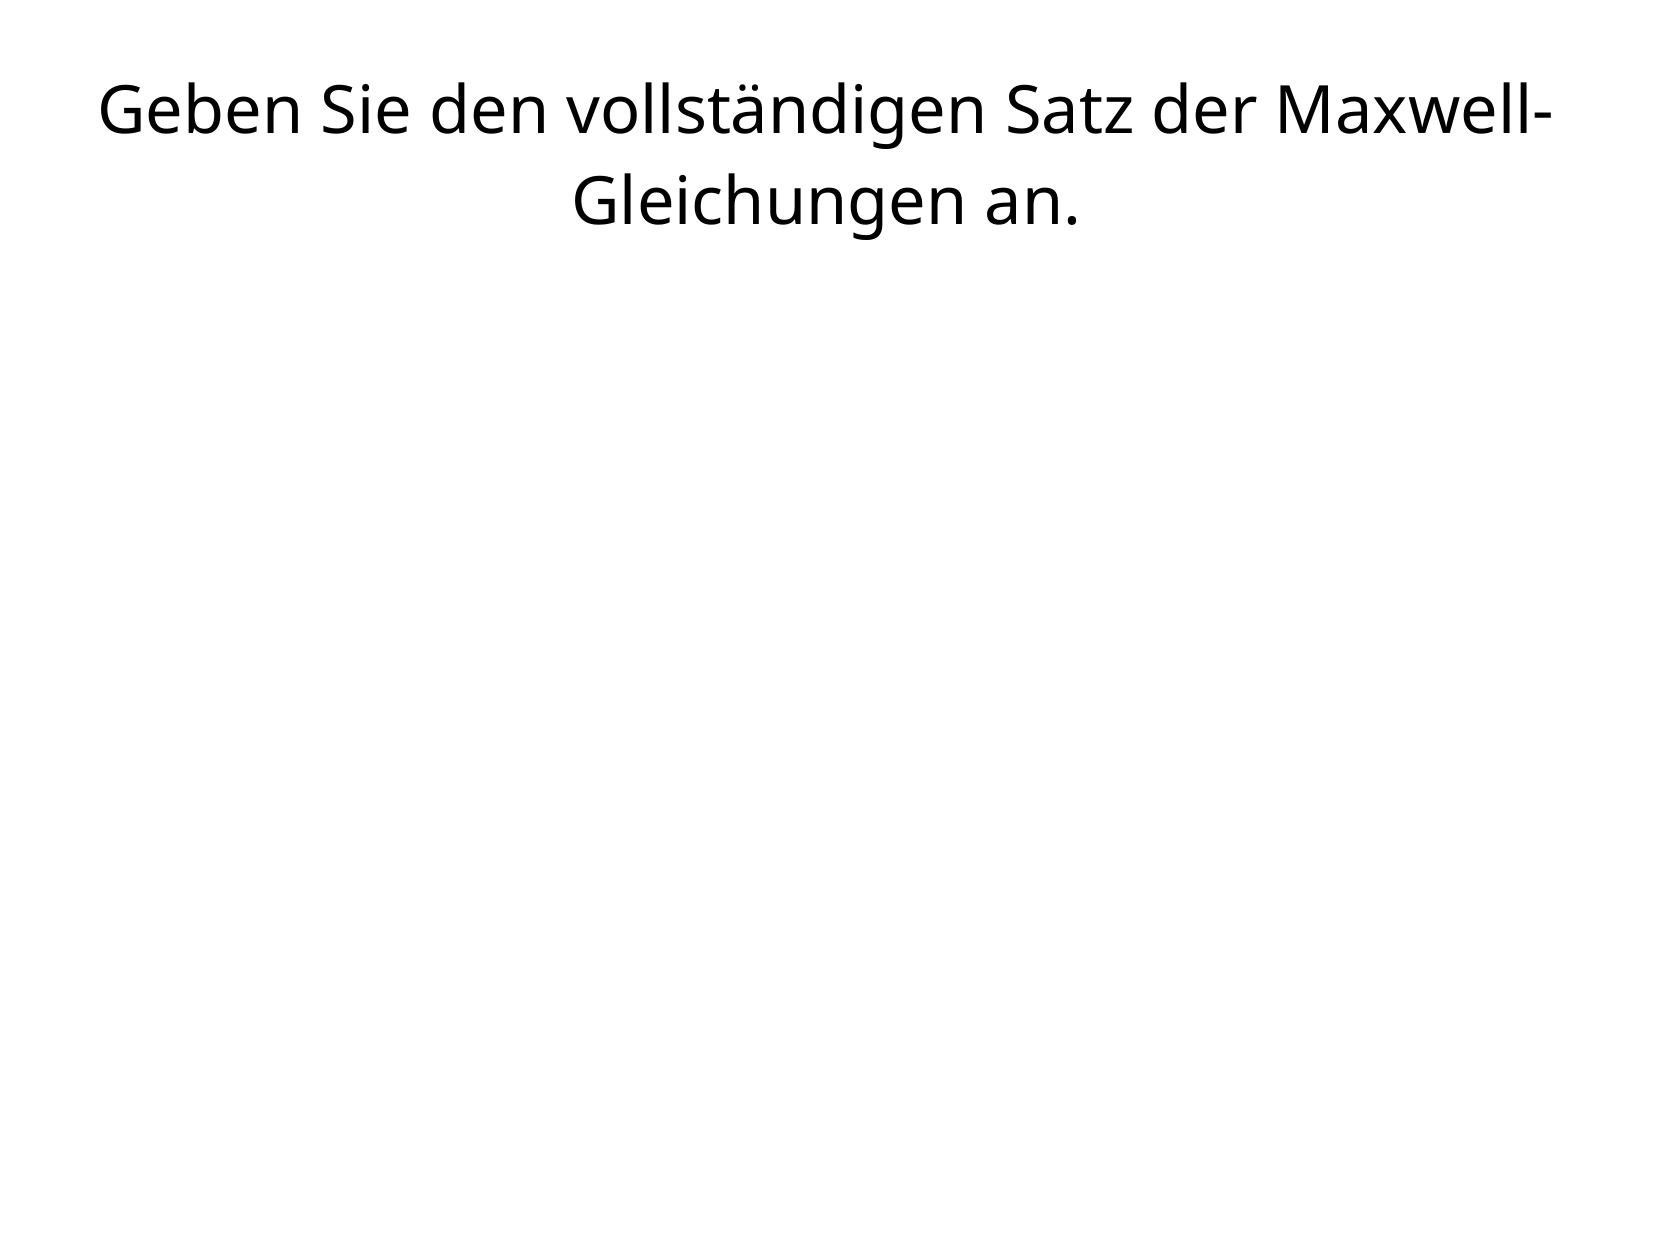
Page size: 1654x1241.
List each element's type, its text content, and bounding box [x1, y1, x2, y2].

title Geben Sie den vollständigen Satz der Maxwell-Gleichungen an. [82, 49, 1571, 257]
